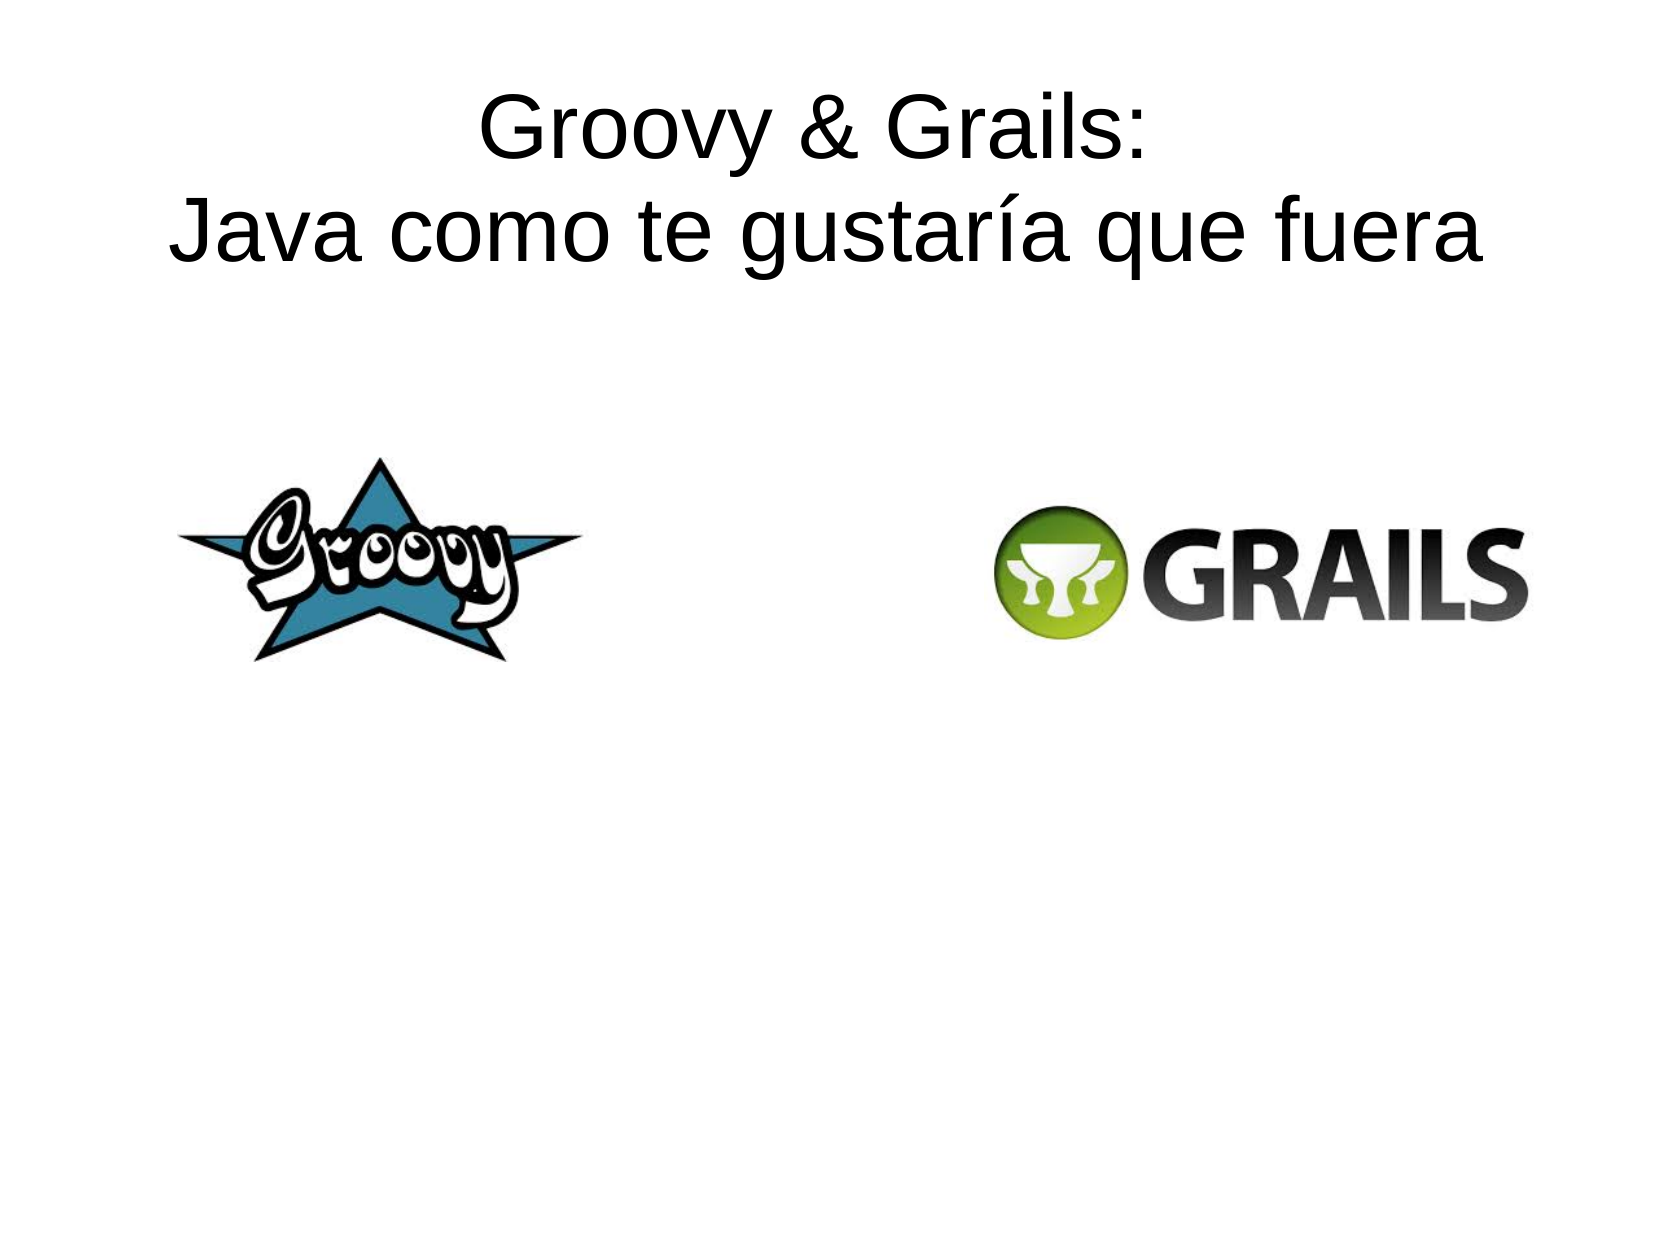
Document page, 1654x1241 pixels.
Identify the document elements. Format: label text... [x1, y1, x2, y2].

title Groovy & Grails: Java como te gustaría que fuera [82, 49, 1571, 308]
picture [984, 497, 1536, 650]
picture [177, 457, 589, 662]
